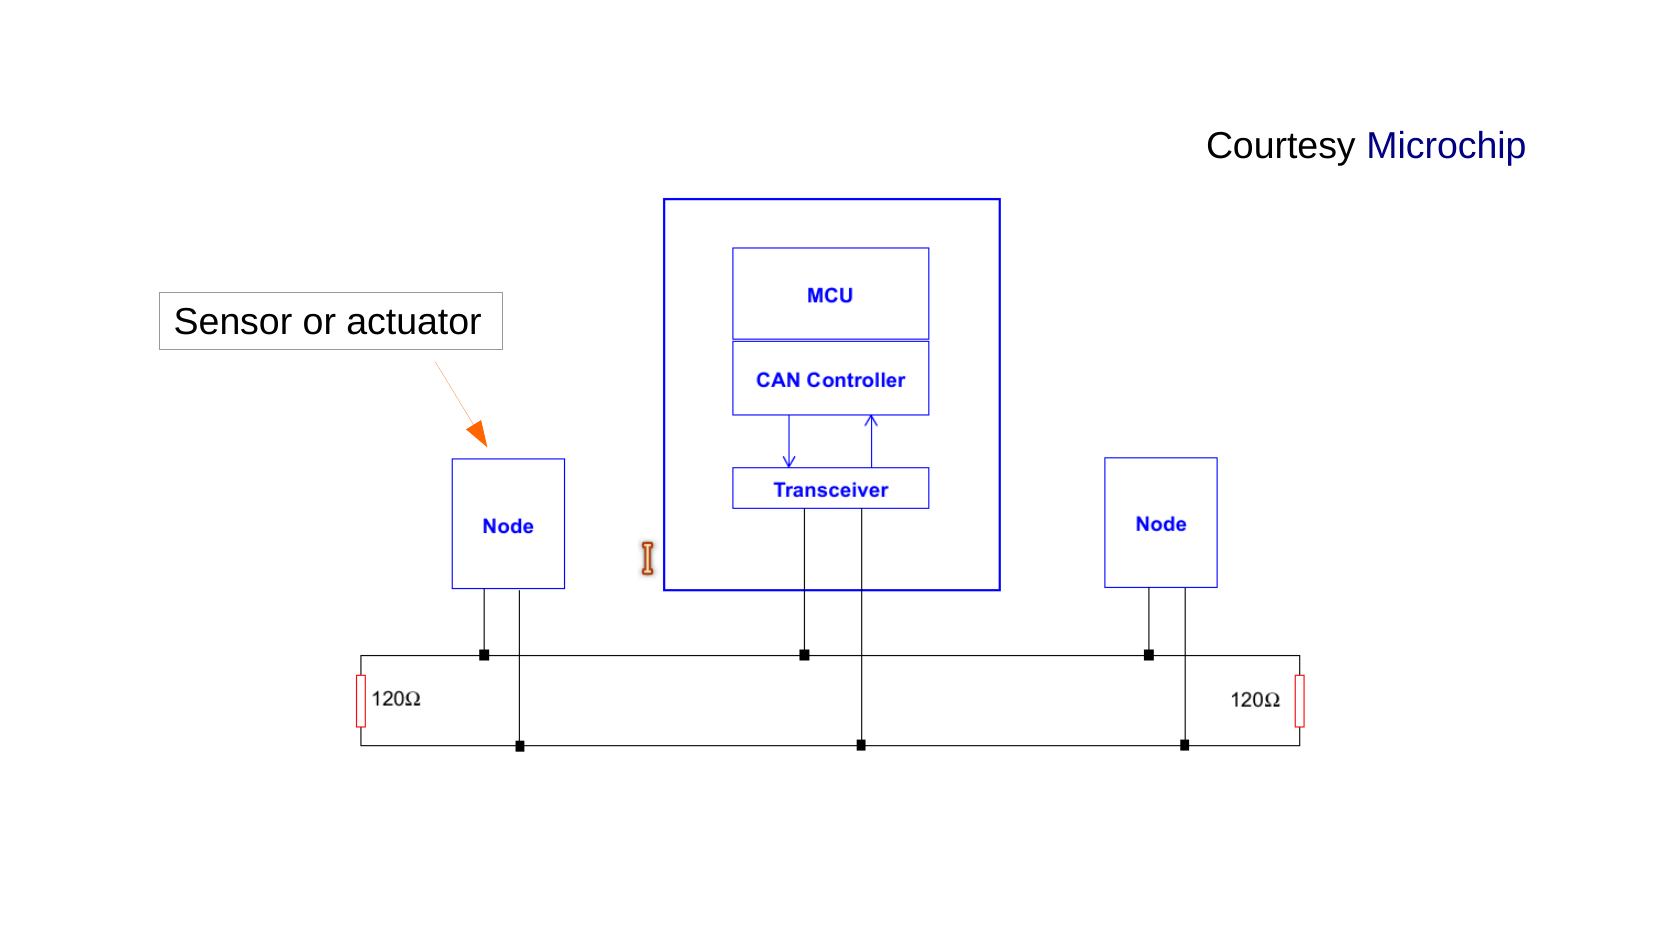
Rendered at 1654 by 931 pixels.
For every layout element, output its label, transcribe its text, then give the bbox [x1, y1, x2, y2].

text_box Courtesy Microchip [1191, 116, 1542, 174]
picture [301, 153, 1352, 778]
text_box Sensor or actuator [159, 292, 503, 350]
